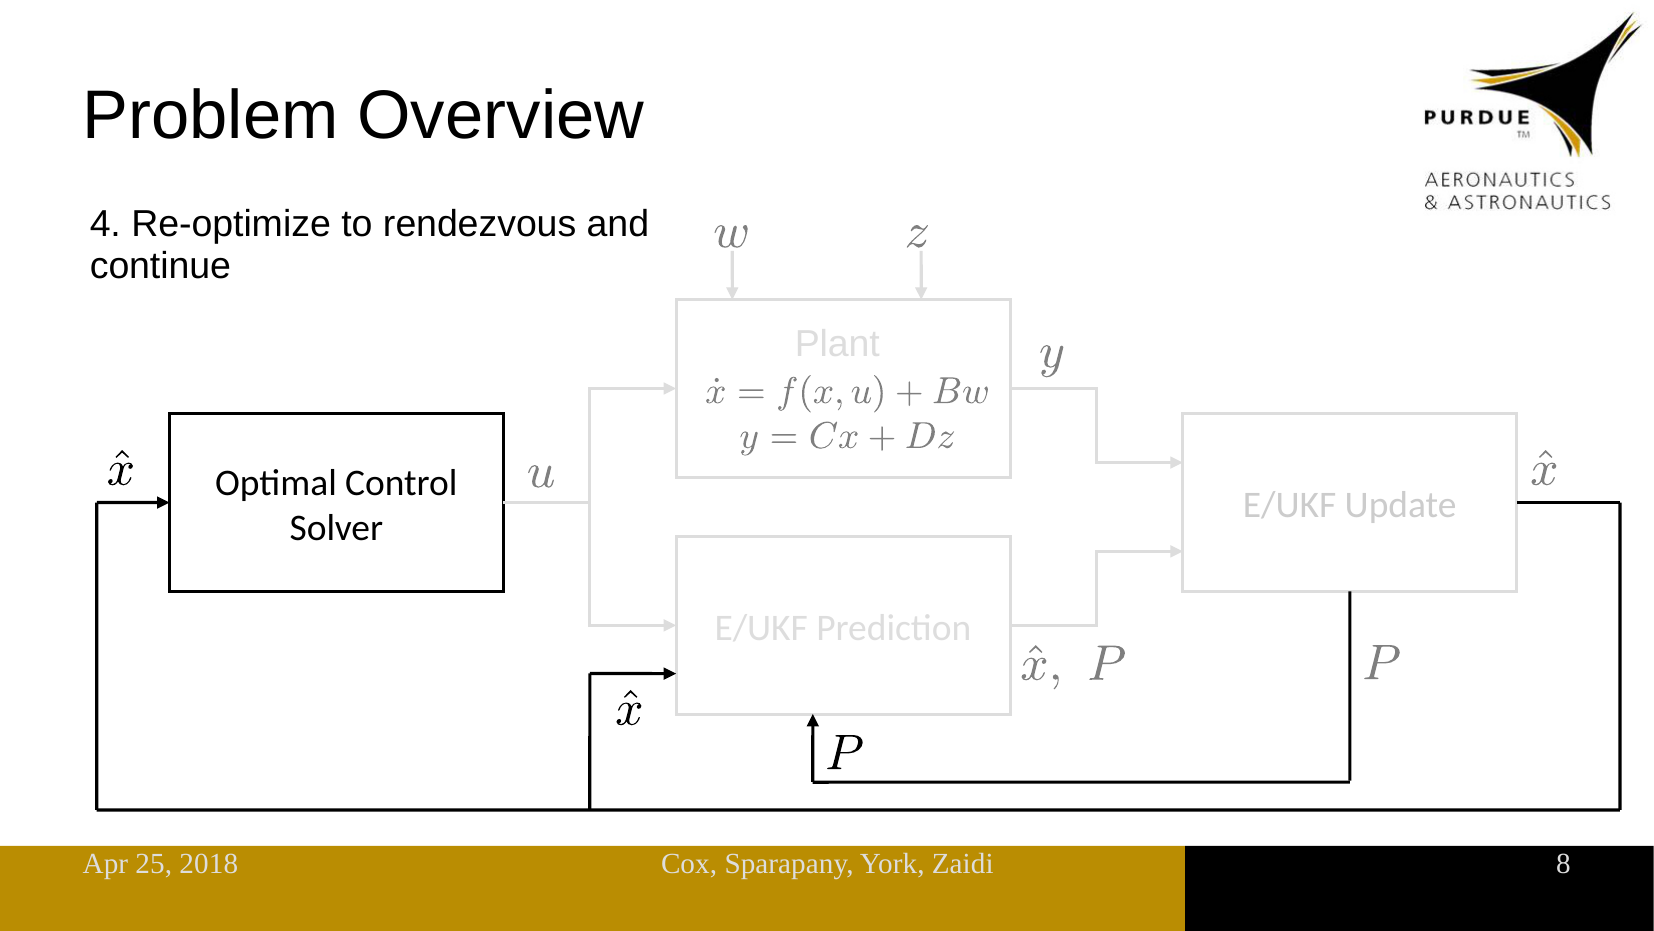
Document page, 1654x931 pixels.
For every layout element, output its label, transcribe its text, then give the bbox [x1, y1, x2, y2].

text_box Plant [780, 315, 901, 372]
text_box [825, 735, 864, 770]
text_box [526, 465, 556, 488]
title Problem Overview [82, 37, 1571, 193]
text_box 4. Re-optimize to rendezvous and continue [75, 195, 691, 336]
text_box [1038, 345, 1066, 378]
text_box Optimal Control Solver [169, 413, 504, 592]
text_box [1362, 645, 1401, 680]
picture [1415, 0, 1654, 218]
text_box [705, 375, 990, 456]
text_box [1020, 645, 1127, 690]
text_box [106, 450, 136, 486]
text_box E/UKF Prediction [676, 536, 1011, 715]
text_box [713, 225, 751, 248]
text_box [1530, 450, 1559, 486]
text_box E/UKF Update [1182, 413, 1517, 592]
text_box [904, 225, 931, 248]
text_box [615, 689, 644, 726]
